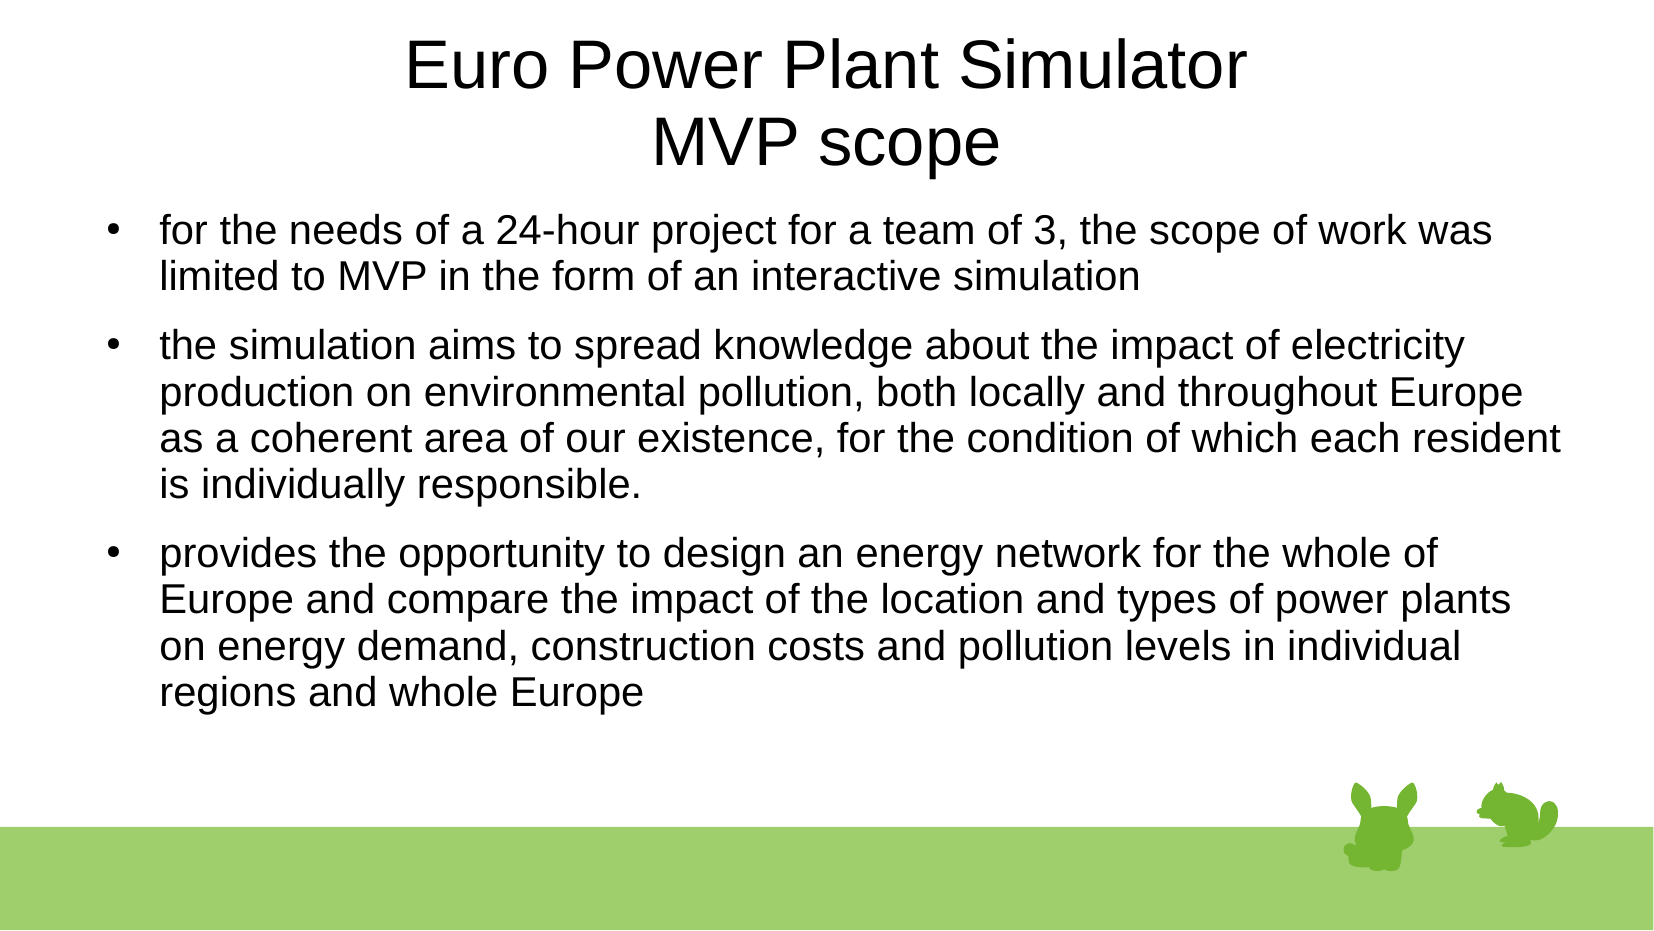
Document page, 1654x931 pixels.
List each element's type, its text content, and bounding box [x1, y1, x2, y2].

list for the needs of a 24-hour project for a team of 3, the scope of work was limited to MVP in the form of an interactive simulation the simulation aims to spread knowledge about the impact of electricity production on environmental pollution, both locally and throughout Europe as a coherent area of our existence, for the condition of which each resident is individually responsible. provides the opportunity to design an energy network for the whole of Europe and compare the impact of the location and types of power plants on energy demand, construction costs and pollution levels in individual regions and whole Europe [88, 206, 1565, 739]
title Euro Power Plant Simulator MVP scope [88, 26, 1565, 181]
